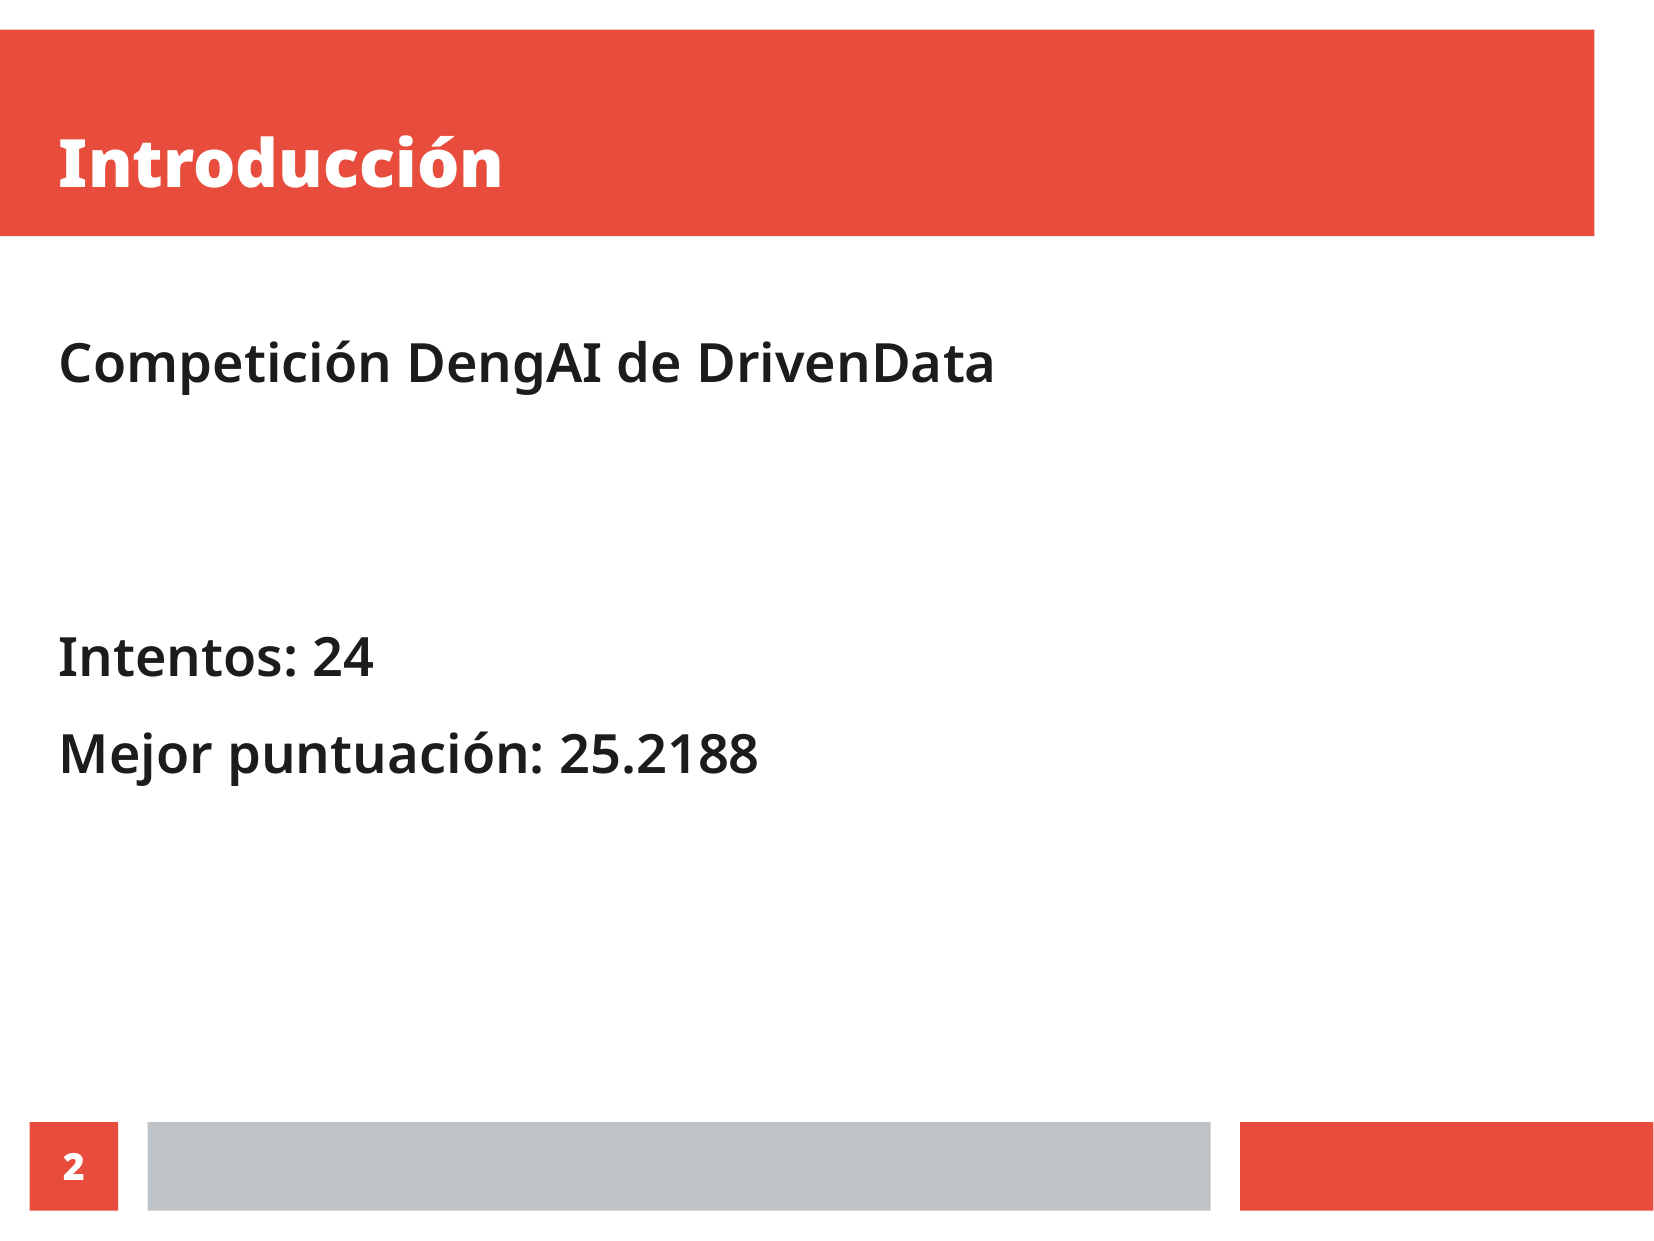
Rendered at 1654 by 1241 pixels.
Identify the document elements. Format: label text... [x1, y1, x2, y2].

list Competición DengAI de DrivenData Intentos: 24 Mejor puntuación: 25.2188 [59, 324, 1565, 1093]
title Introducción [59, 59, 1595, 207]
